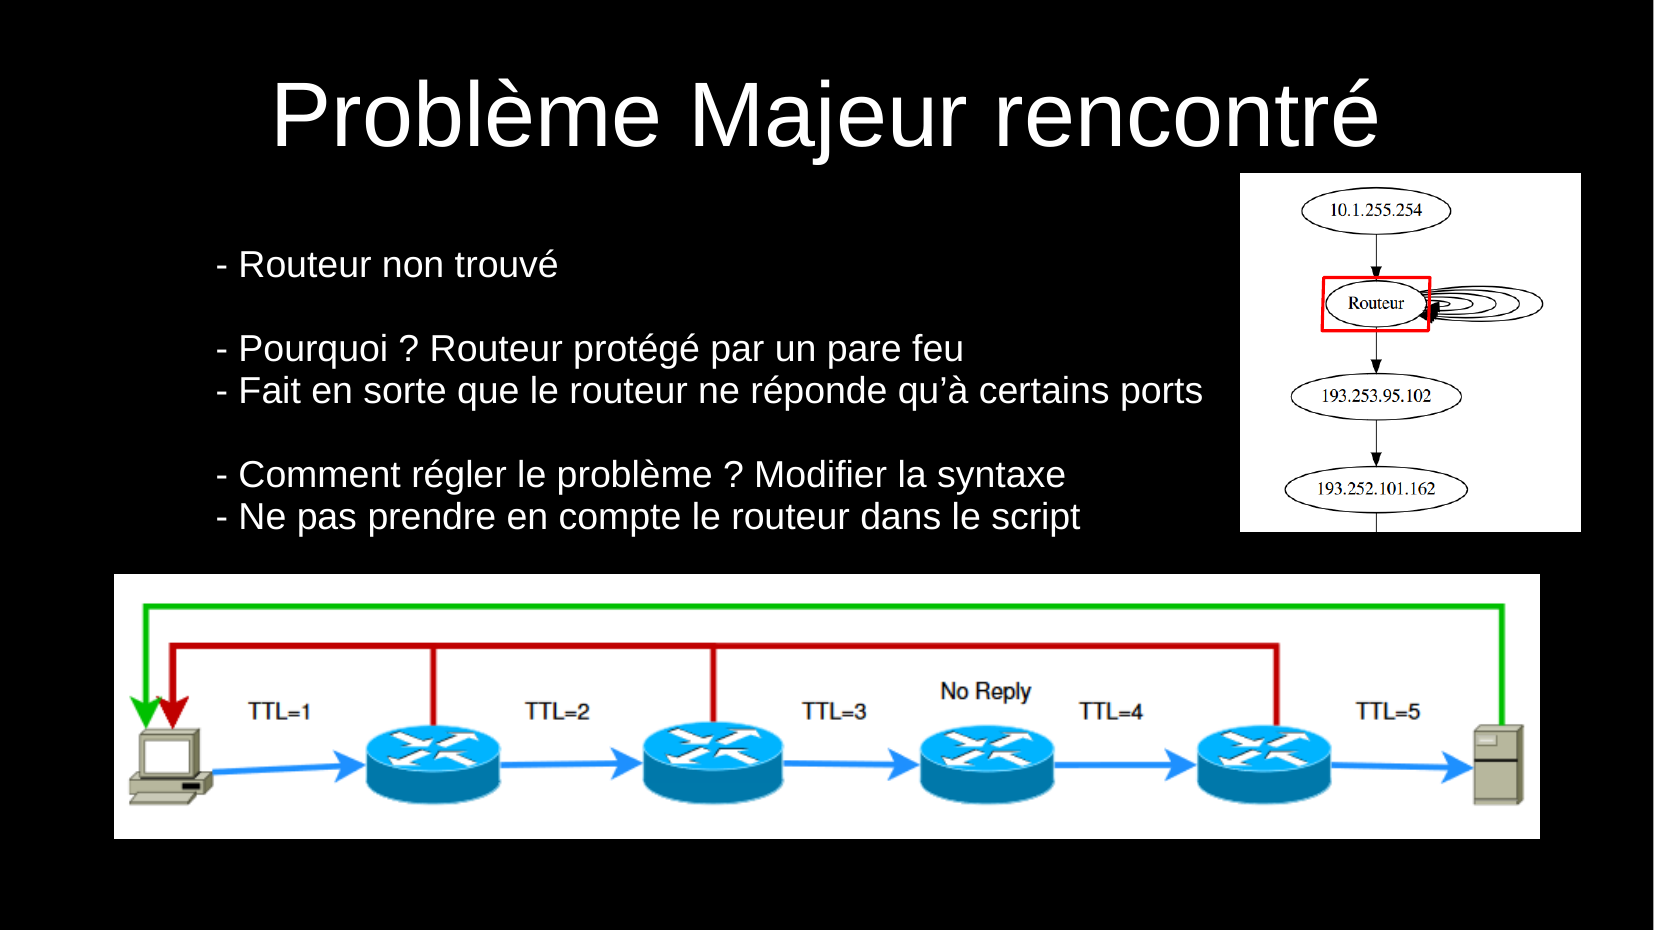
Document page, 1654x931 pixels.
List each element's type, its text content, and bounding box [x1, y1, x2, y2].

title Problème Majeur rencontré [82, 37, 1571, 193]
picture [1240, 173, 1581, 532]
text_box - Routeur non trouvé - Pourquoi ? Routeur protégé par un pare feu - Fait en sorte que le routeur ne réponde qu’à certains ports - Comment régler le problème ? Modifier la syntaxe - Ne pas prendre en compte le routeur dans le script [200, 236, 1501, 545]
picture [114, 574, 1540, 839]
